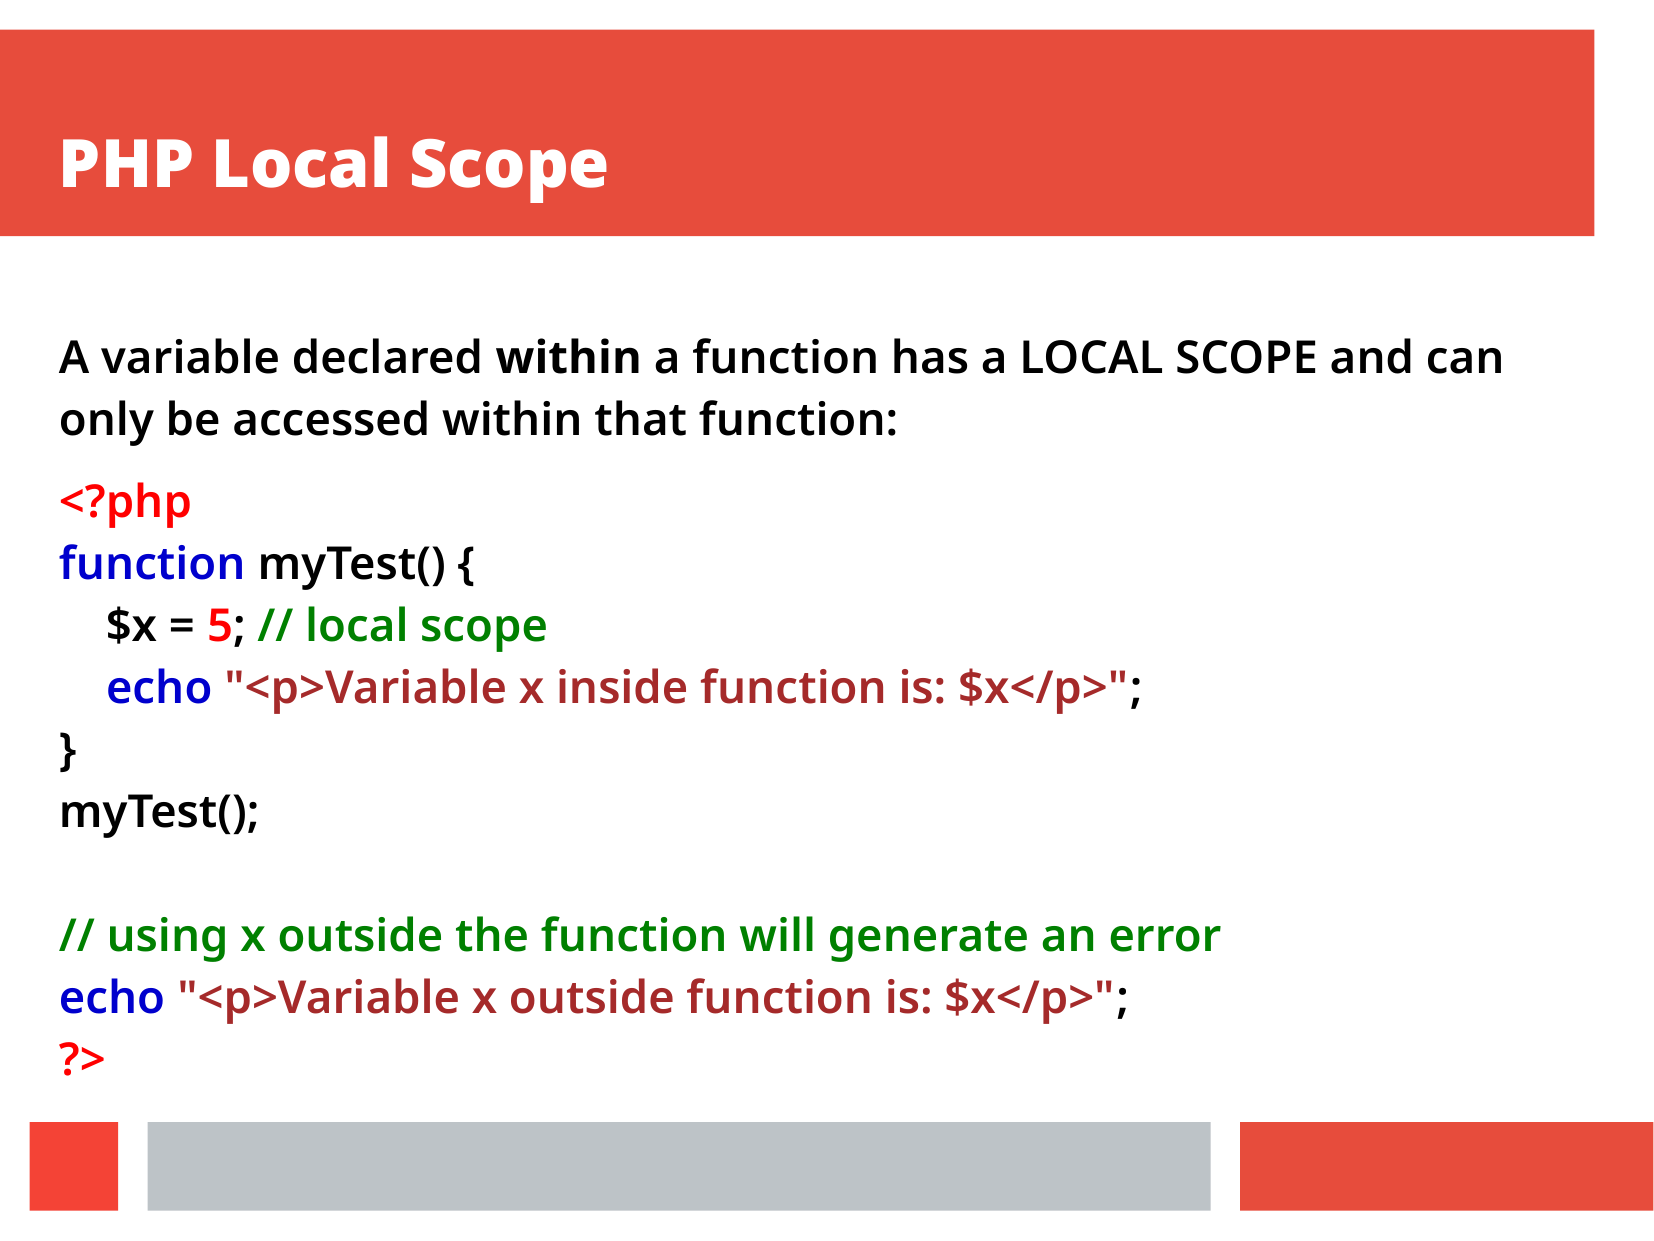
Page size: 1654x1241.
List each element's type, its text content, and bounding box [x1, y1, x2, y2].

title PHP Local Scope [59, 59, 1595, 207]
list A variable declared within a function has a LOCAL SCOPE and can only be accessed within that function: <?php function myTest() { $x = 5; // local scope echo "<p>Variable x inside function is: $x</p>"; } myTest(); // using x outside the function will generate an error echo "<p>Variable x outside function is: $x</p>"; ?> [59, 324, 1565, 1093]
